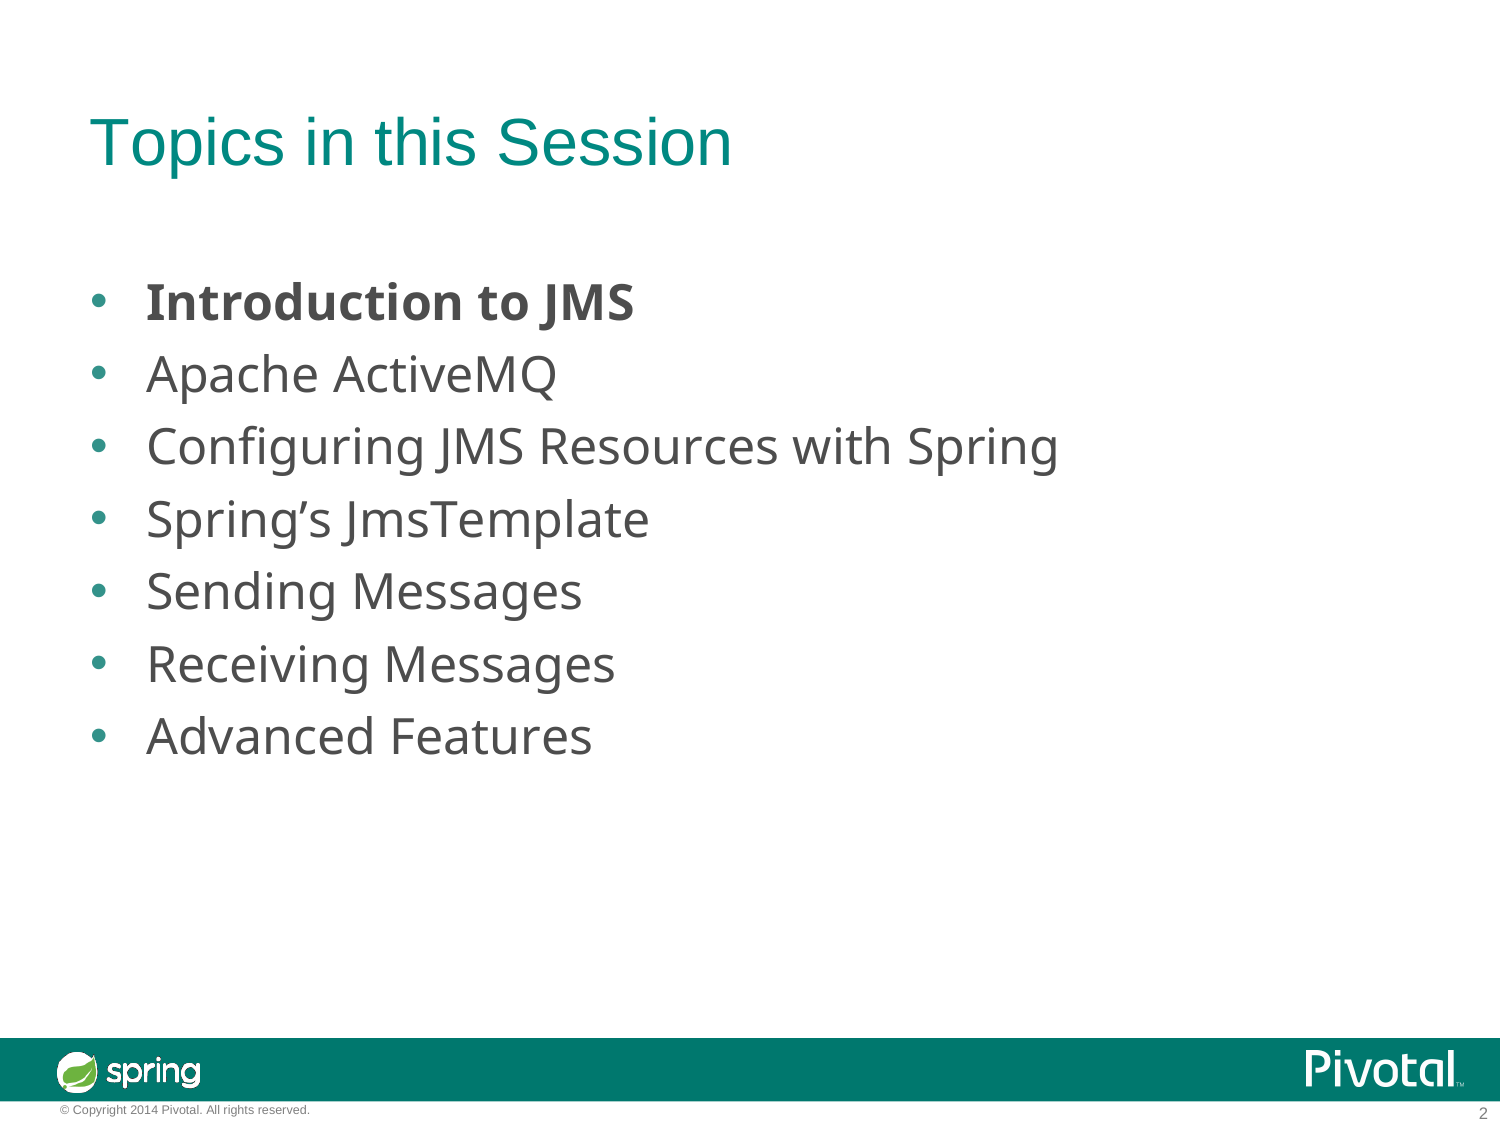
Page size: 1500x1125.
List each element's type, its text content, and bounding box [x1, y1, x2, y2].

picture [1306, 1050, 1464, 1087]
list Introduction to JMS Apache ActiveMQ Configuring JMS Resources with Spring Spring’s JmsTemplate Sending Messages Receiving Messages Advanced Features [75, 262, 1426, 1005]
title Topics in this Session [75, 45, 1426, 233]
picture [32, 1041, 210, 1103]
